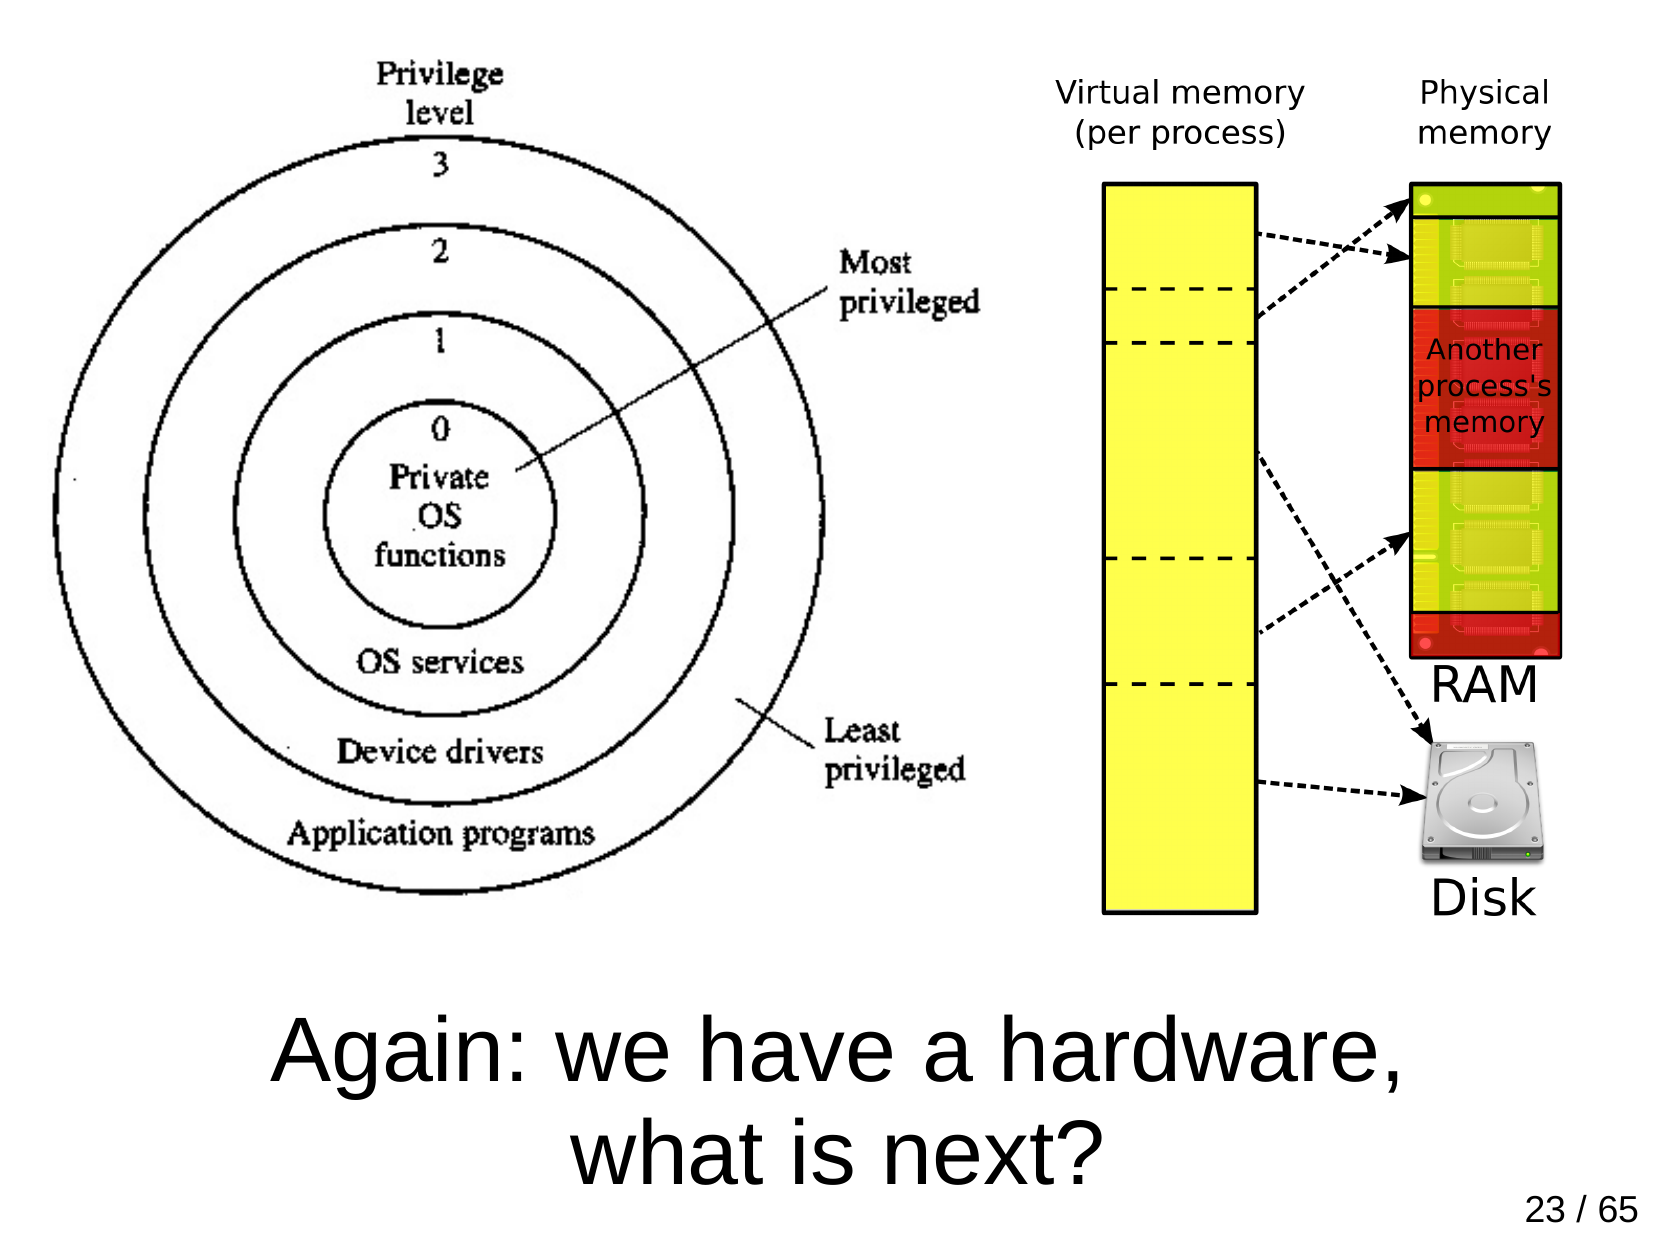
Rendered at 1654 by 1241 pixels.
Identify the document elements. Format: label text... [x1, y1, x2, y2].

text_box <number> / 65 [1380, 1181, 1654, 1238]
picture [1039, 55, 1595, 934]
picture [47, 58, 985, 900]
title Again: we have a hardware, what is next? [94, 997, 1583, 1205]
